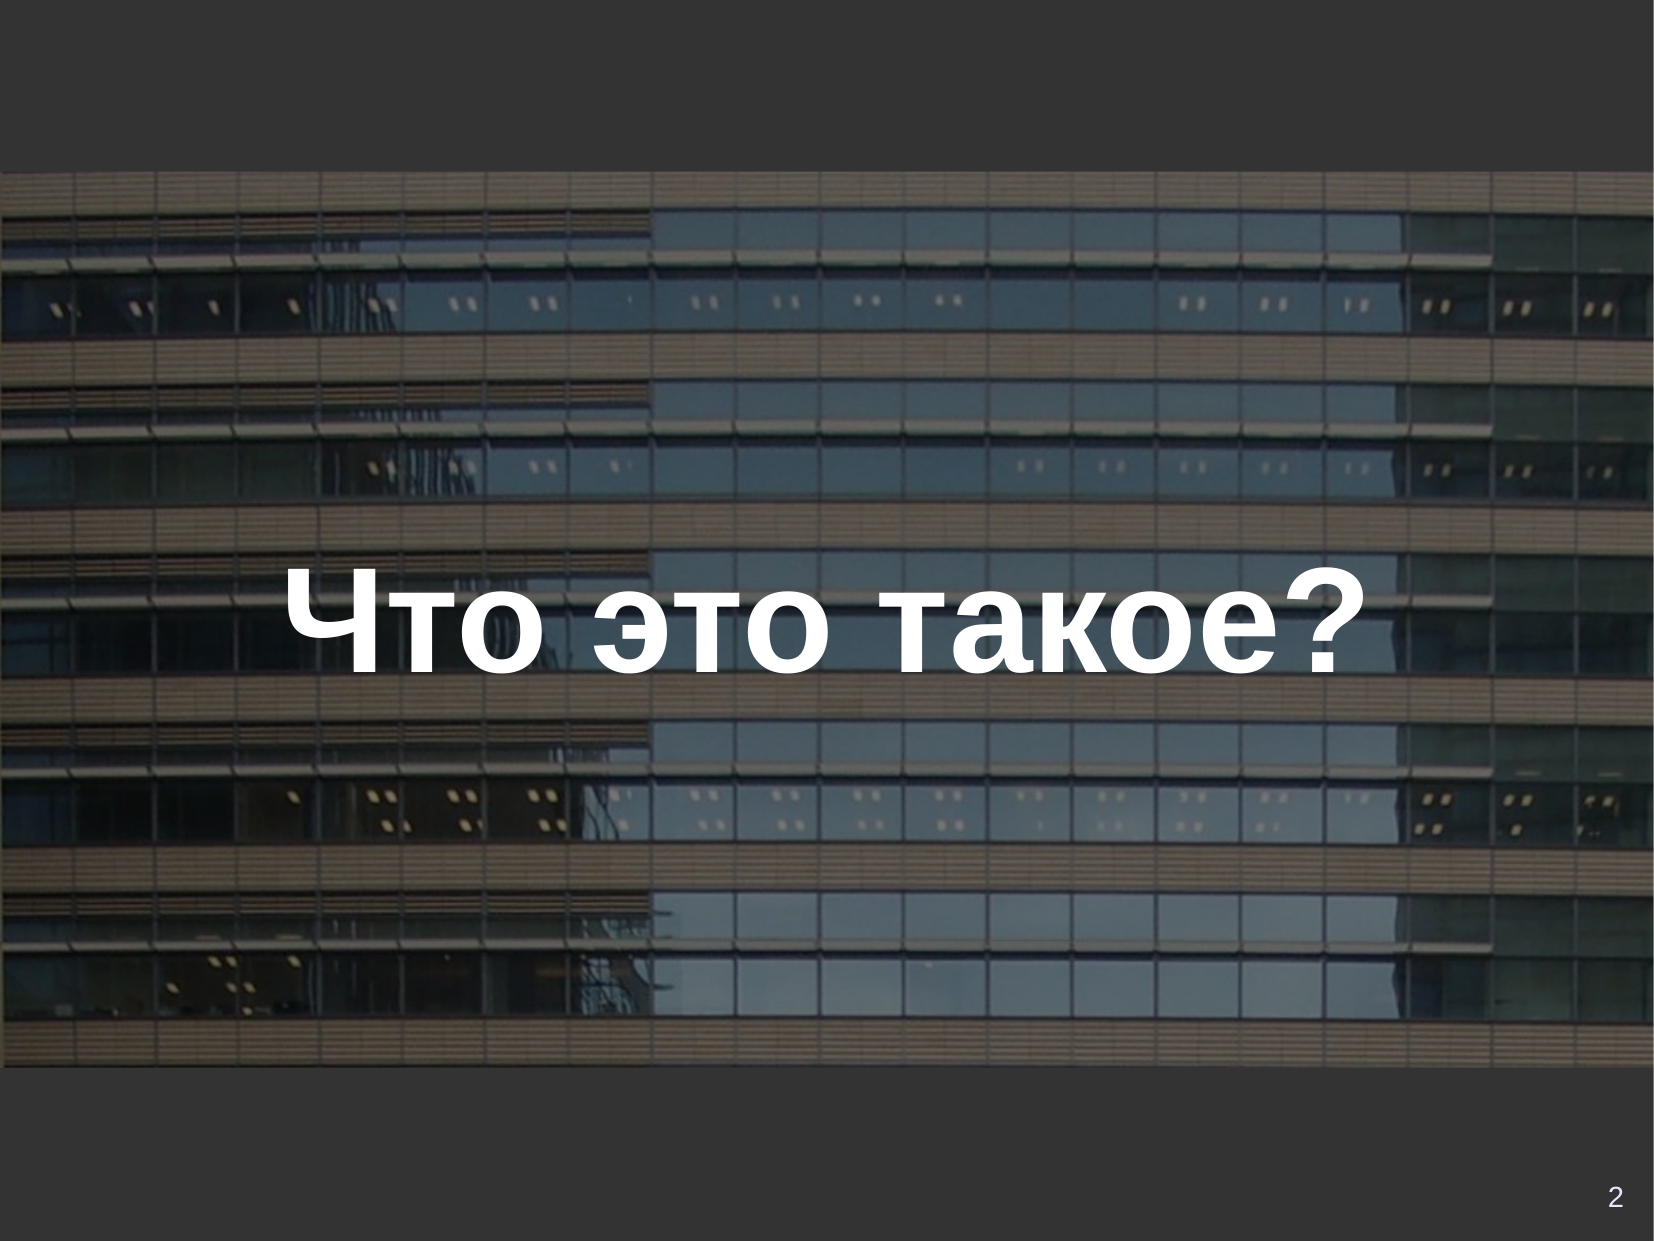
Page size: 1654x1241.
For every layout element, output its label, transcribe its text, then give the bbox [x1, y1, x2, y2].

picture [0, 0, 1654, 1241]
title Что это такое? [29, 214, 1625, 1027]
